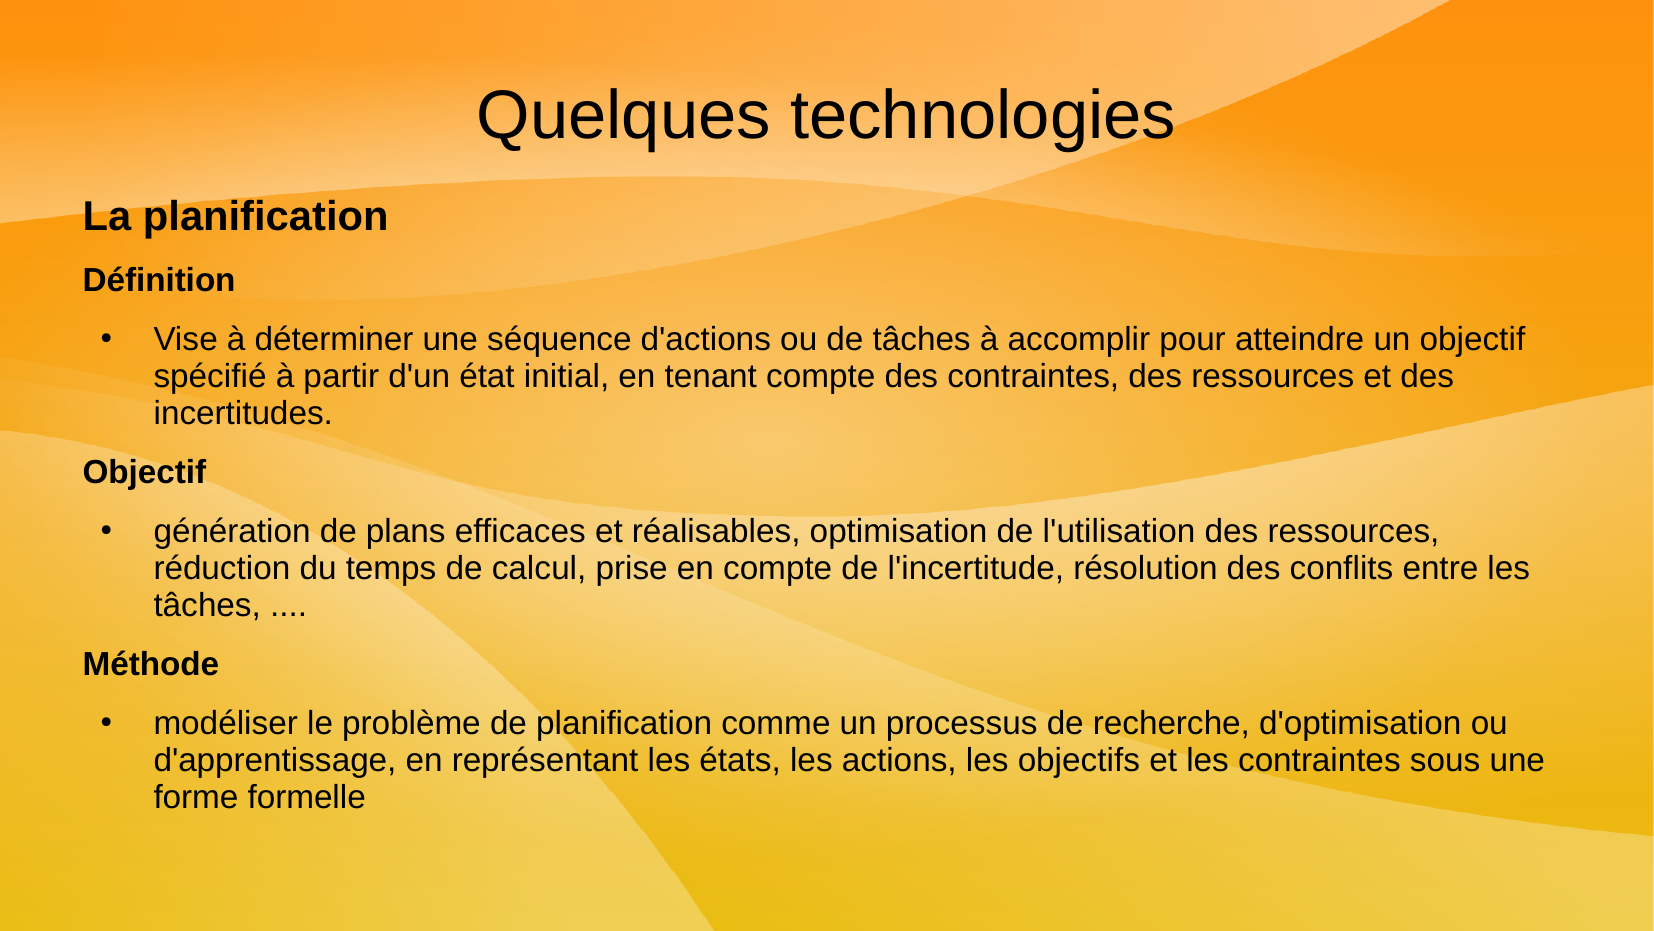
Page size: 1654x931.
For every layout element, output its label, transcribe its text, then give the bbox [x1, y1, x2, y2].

title Quelques technologies [82, 37, 1571, 192]
list La planification Définition Vise à déterminer une séquence d'actions ou de tâches à accomplir pour atteindre un objectif spécifié à partir d'un état initial, en tenant compte des contraintes, des ressources et des incertitudes. Objectif génération de plans efficaces et réalisables, optimisation de l'utilisation des ressources, réduction du temps de calcul, prise en compte de l'incertitude, résolution des conflits entre les tâches, .... Méthode modéliser le problème de planification comme un processus de recherche, d'optimisation ou d'apprentissage, en représentant les états, les actions, les objectifs et les contraintes sous une forme formelle [82, 192, 1571, 898]
picture [0, 0, 1654, 931]
